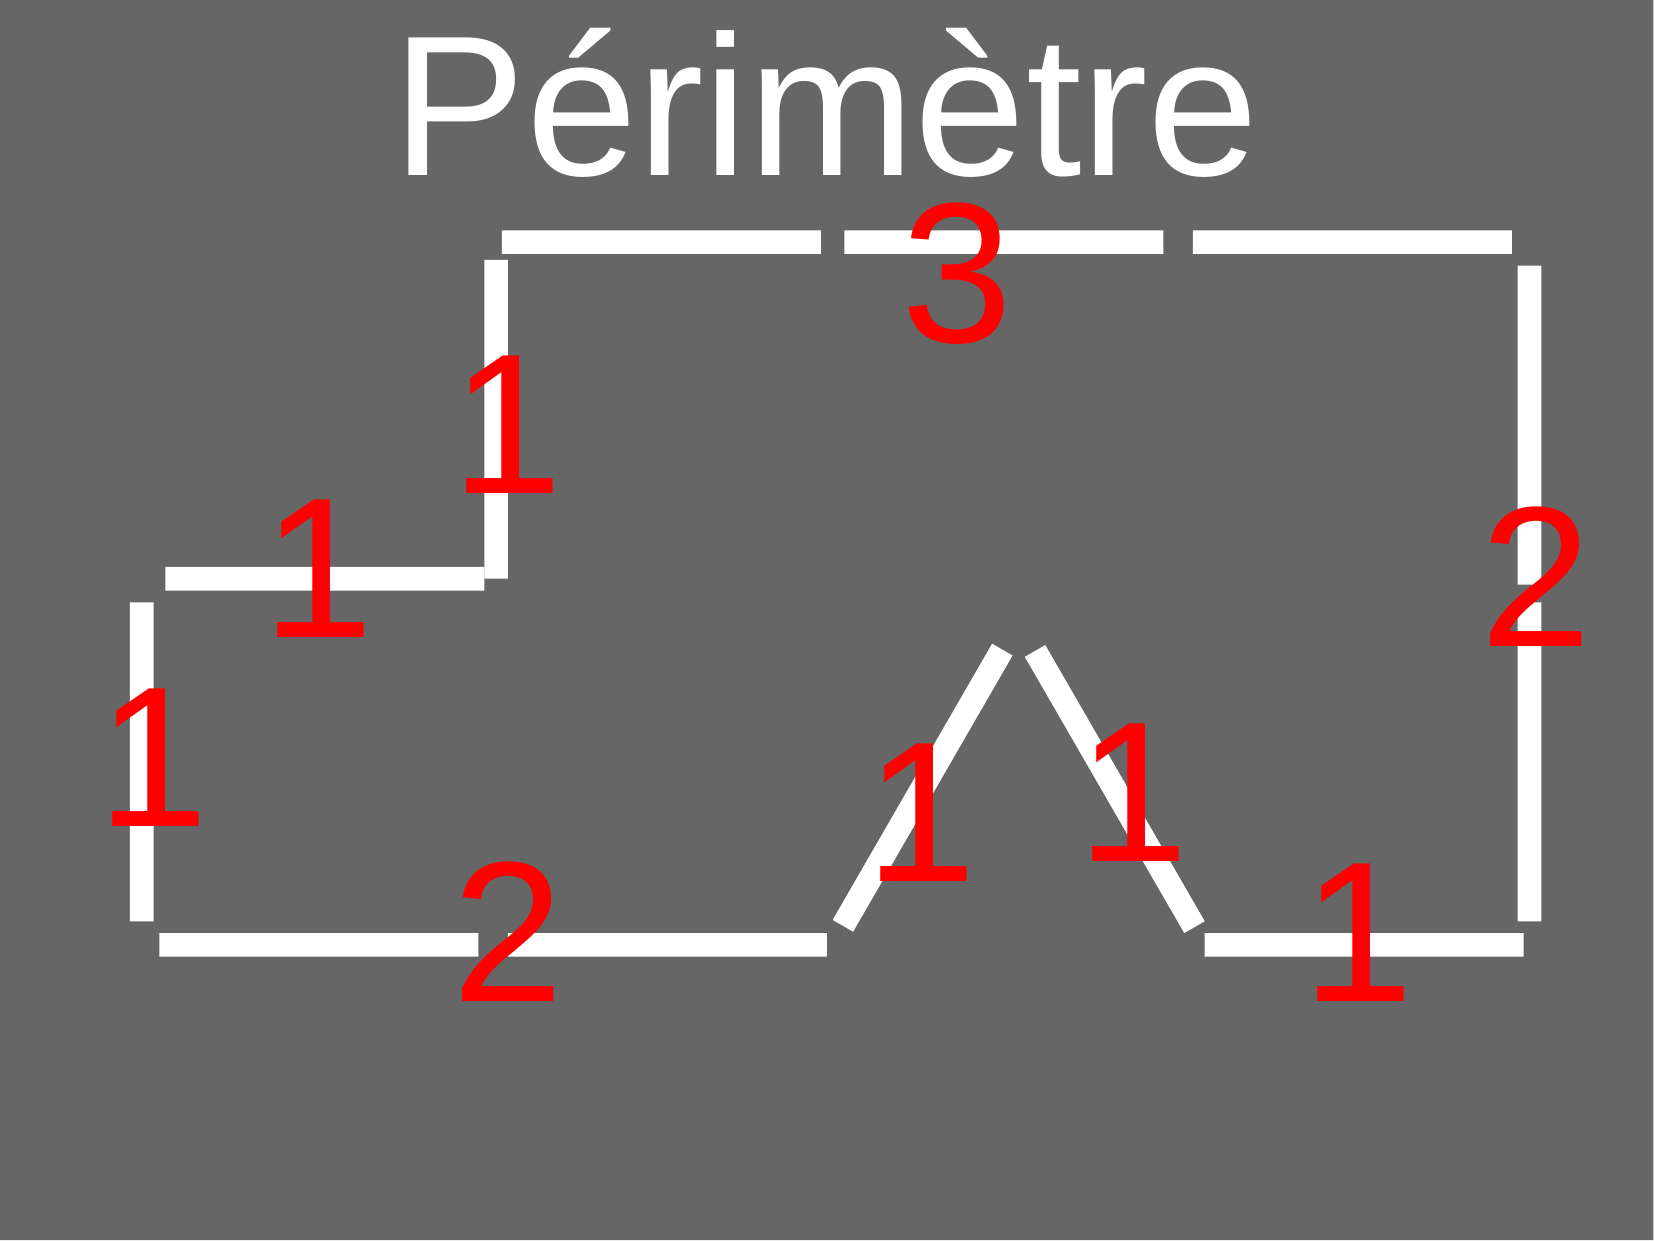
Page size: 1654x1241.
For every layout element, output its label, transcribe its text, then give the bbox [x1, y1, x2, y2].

text_box 2 [437, 812, 579, 1052]
text_box 1 [1287, 812, 1429, 1052]
text_box 1 [437, 304, 578, 544]
text_box 1 [82, 637, 224, 877]
text_box 3 [886, 153, 1028, 393]
text_box 1 [850, 693, 992, 932]
text_box 1 [248, 448, 389, 688]
text_box 1 [1062, 673, 1204, 912]
text_box [0, 0, 1654, 1241]
text_box 2 [1465, 458, 1607, 697]
title Périmètre [353, 0, 1300, 237]
